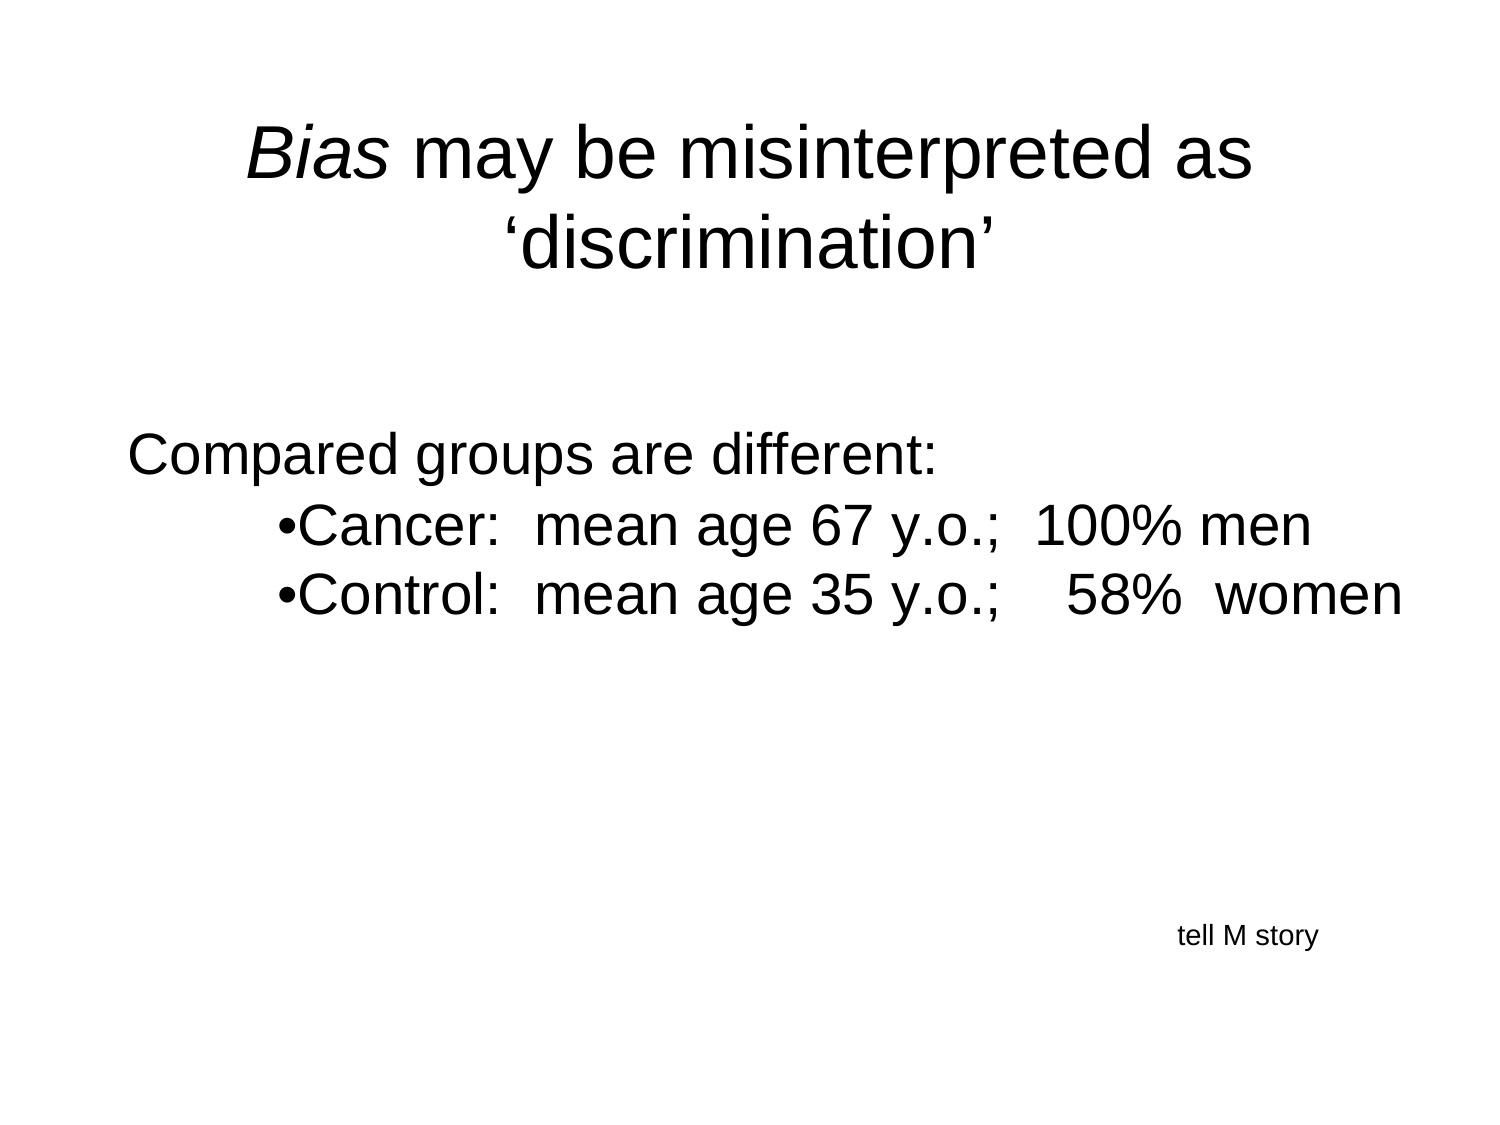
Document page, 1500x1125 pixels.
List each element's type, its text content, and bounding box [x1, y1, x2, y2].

title Bias may be misinterpreted as ‘discrimination’ [112, 96, 1388, 292]
list Compared groups are different: •Cancer: mean age 67 y.o.; 100% men •Control: mean age 35 y.o.; 58% women tell M story [112, 324, 1425, 1000]
